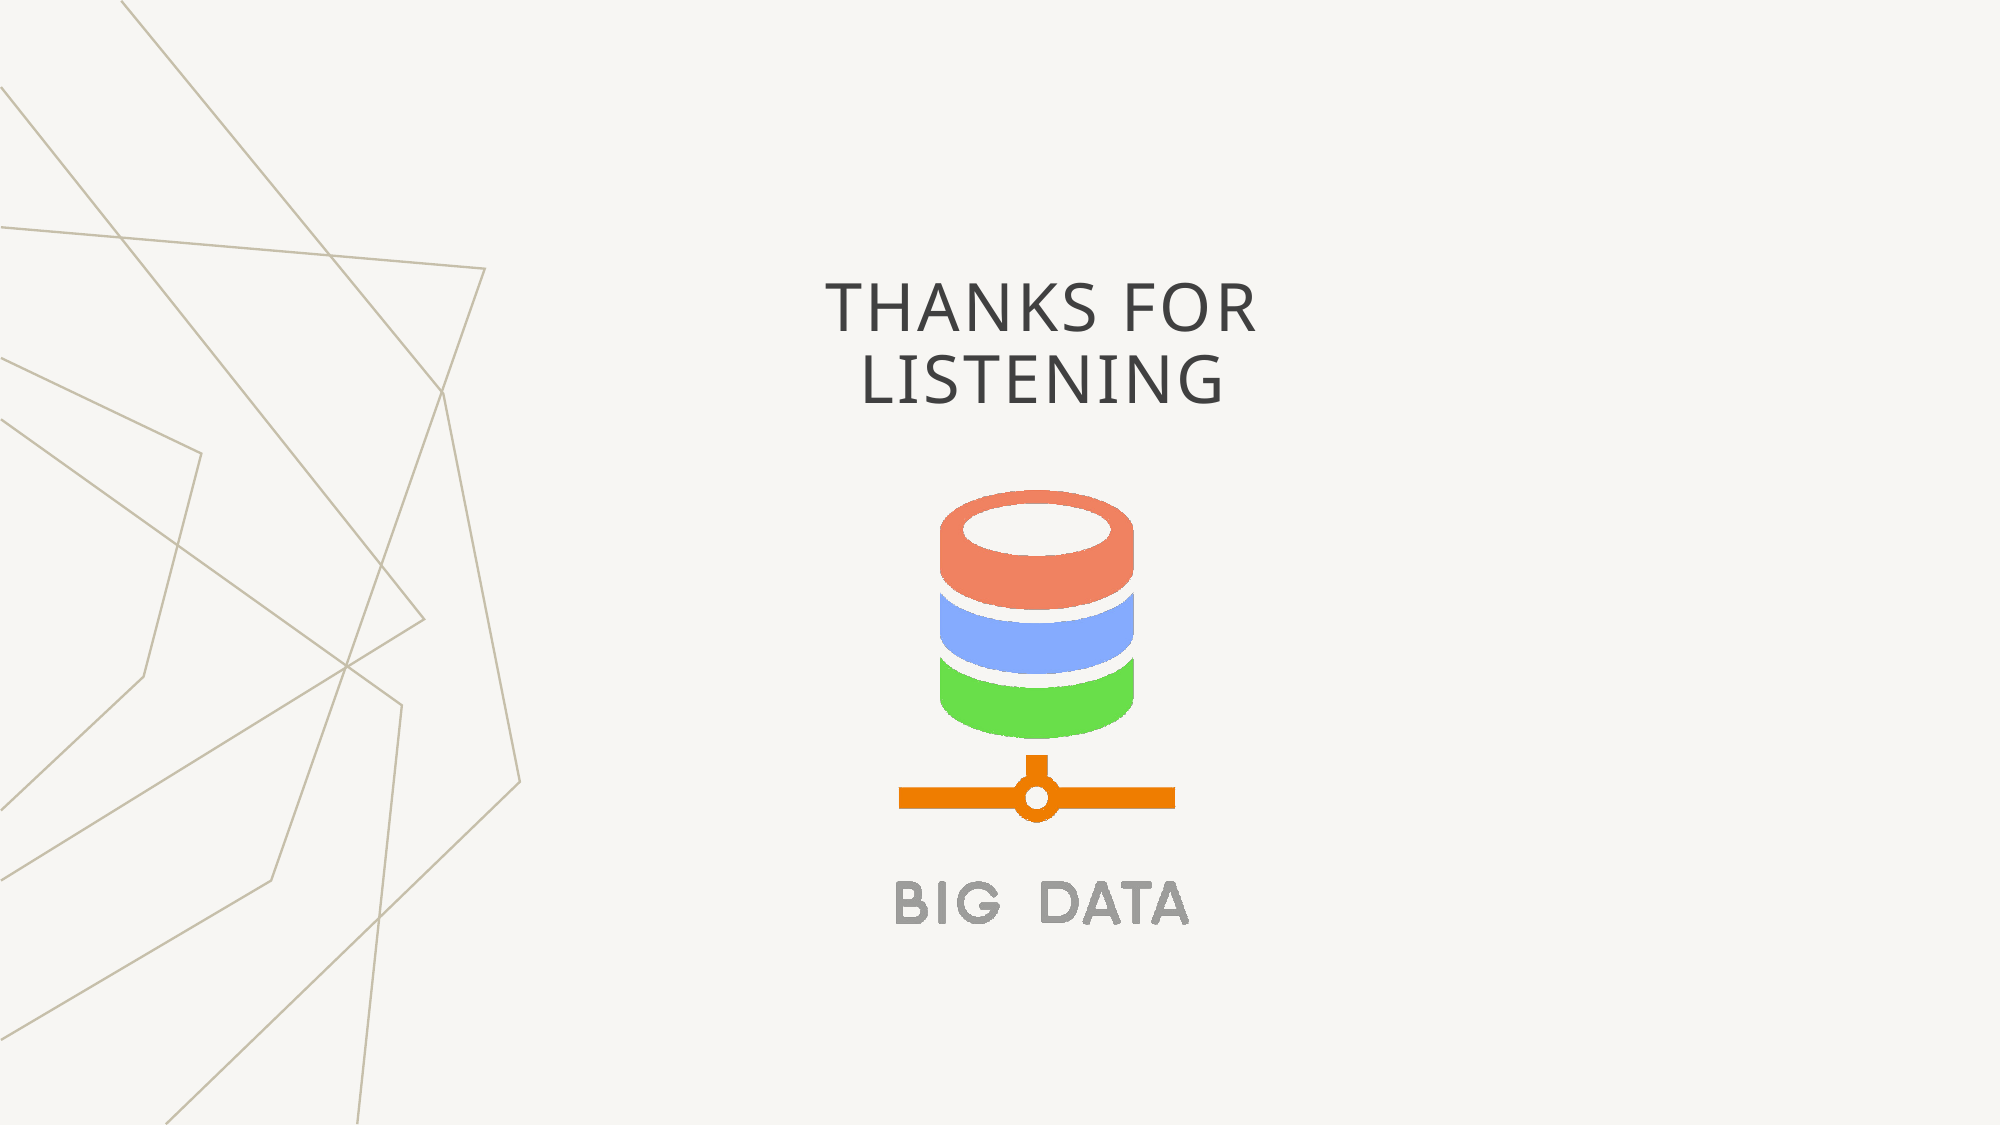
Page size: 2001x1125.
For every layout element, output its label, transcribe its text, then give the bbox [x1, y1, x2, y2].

picture [896, 490, 1189, 925]
title Thanks for listening [699, 175, 1386, 426]
